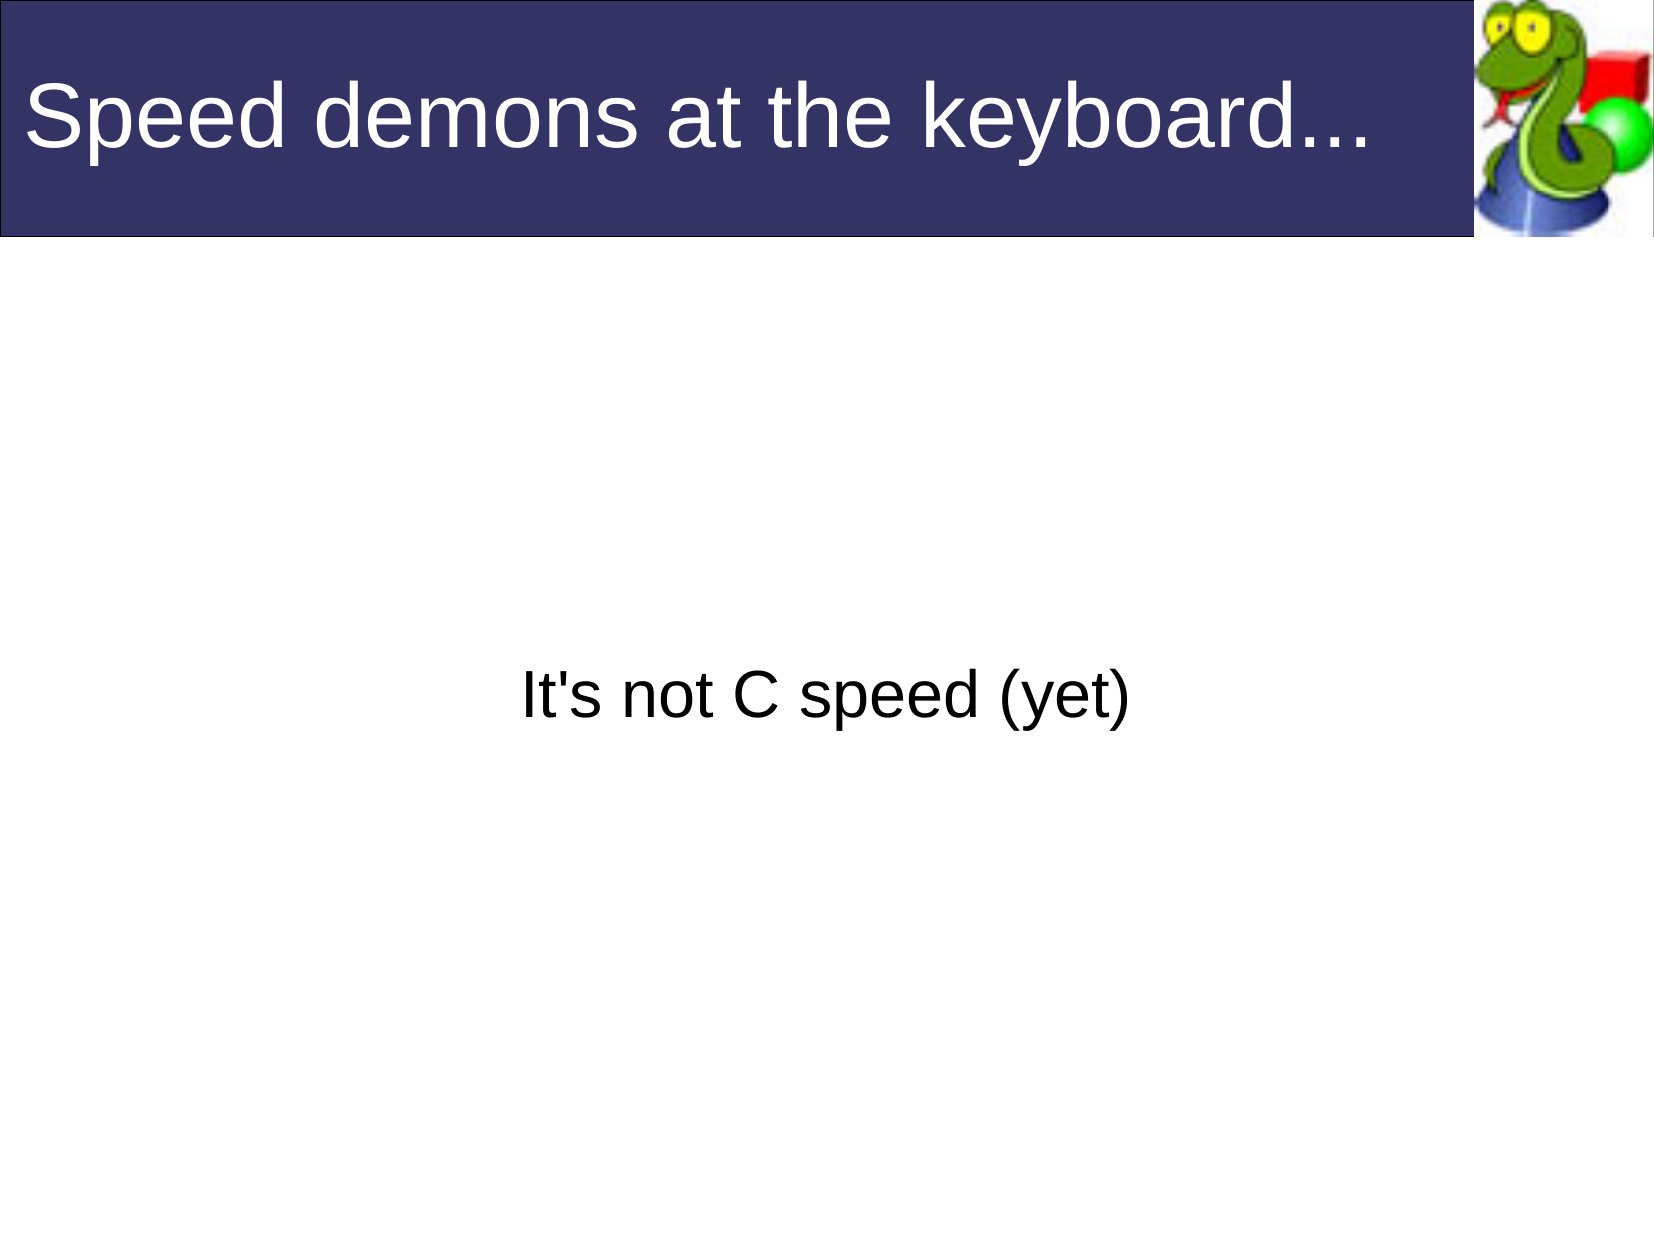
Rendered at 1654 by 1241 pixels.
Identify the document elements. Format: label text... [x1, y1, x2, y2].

picture [1474, 0, 1654, 237]
title Speed demons at the keyboard... [23, 19, 1477, 212]
subtitle It's not C speed (yet) [88, 450, 1565, 938]
